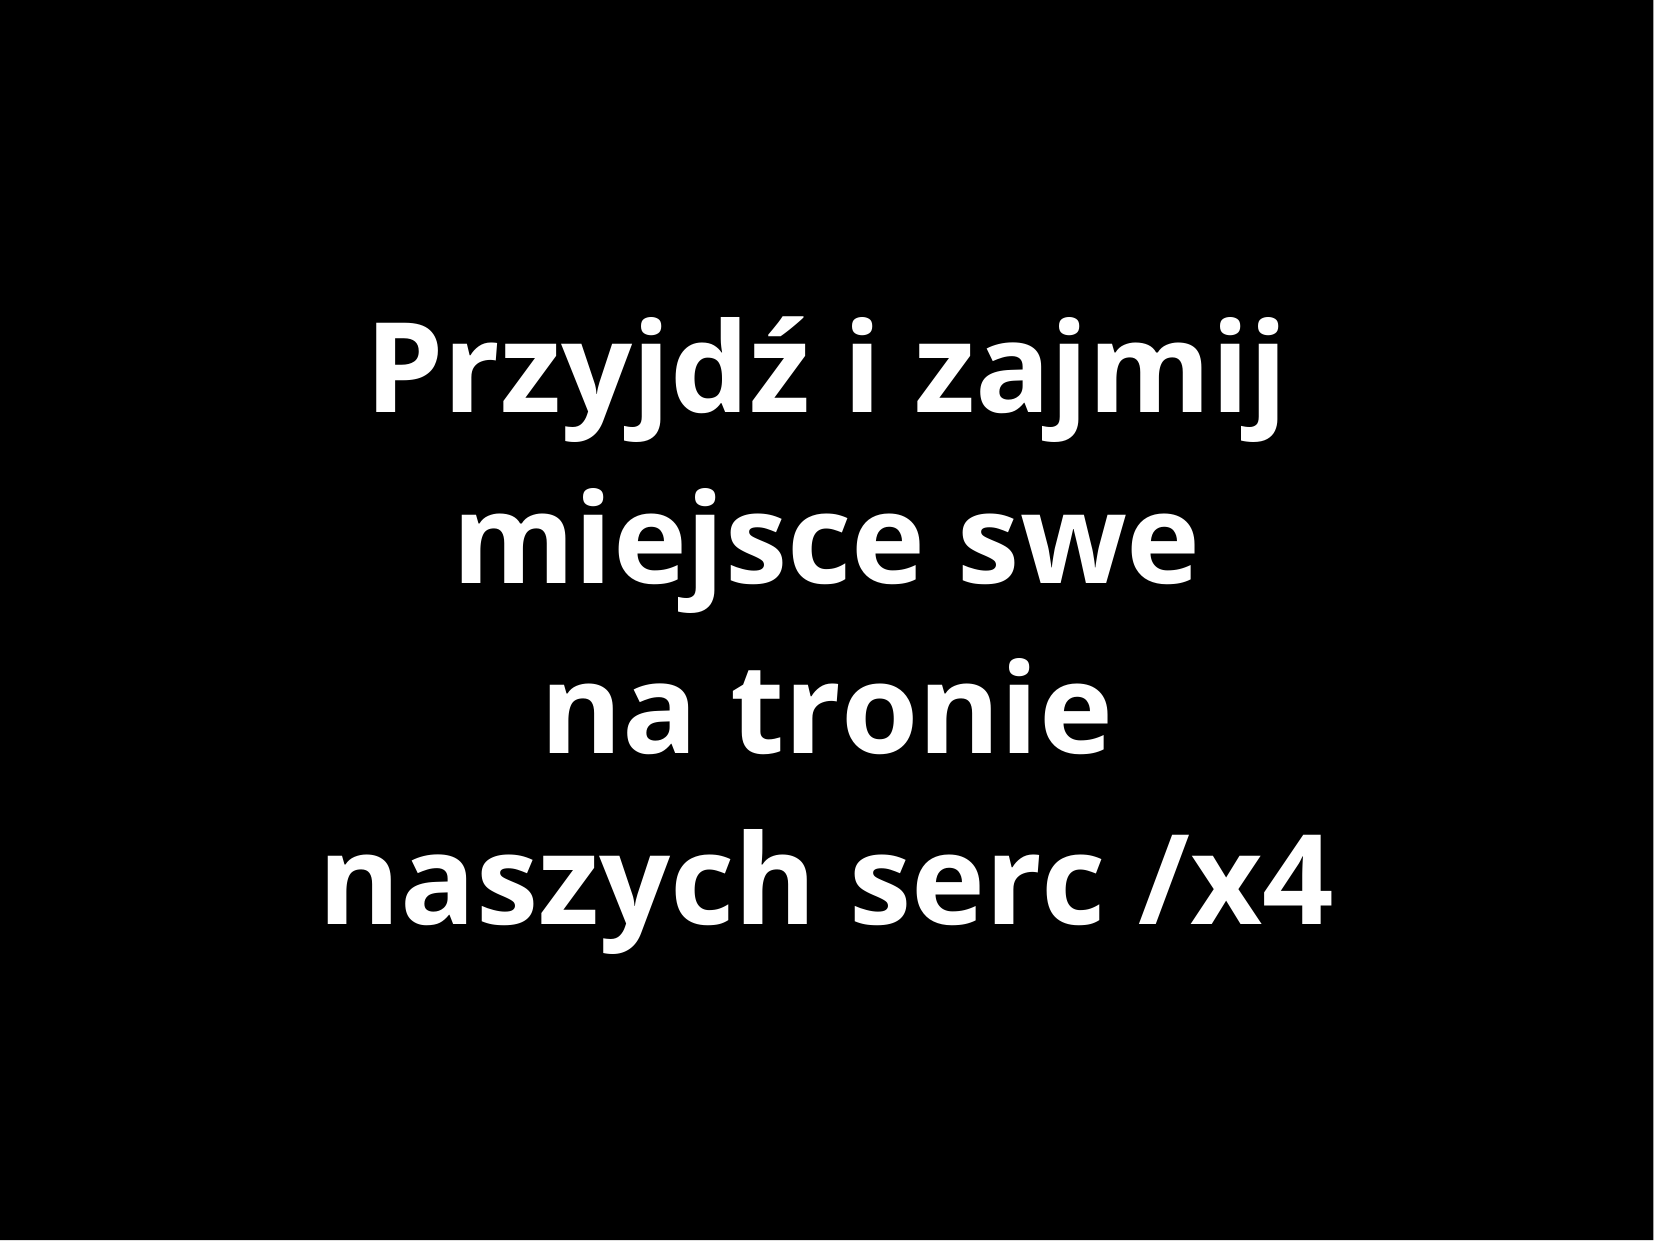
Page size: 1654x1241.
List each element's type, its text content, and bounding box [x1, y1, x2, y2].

title Przyjdź i zajmij miejsce swe na tronie naszych serc /x4 [0, 0, 1654, 1241]
